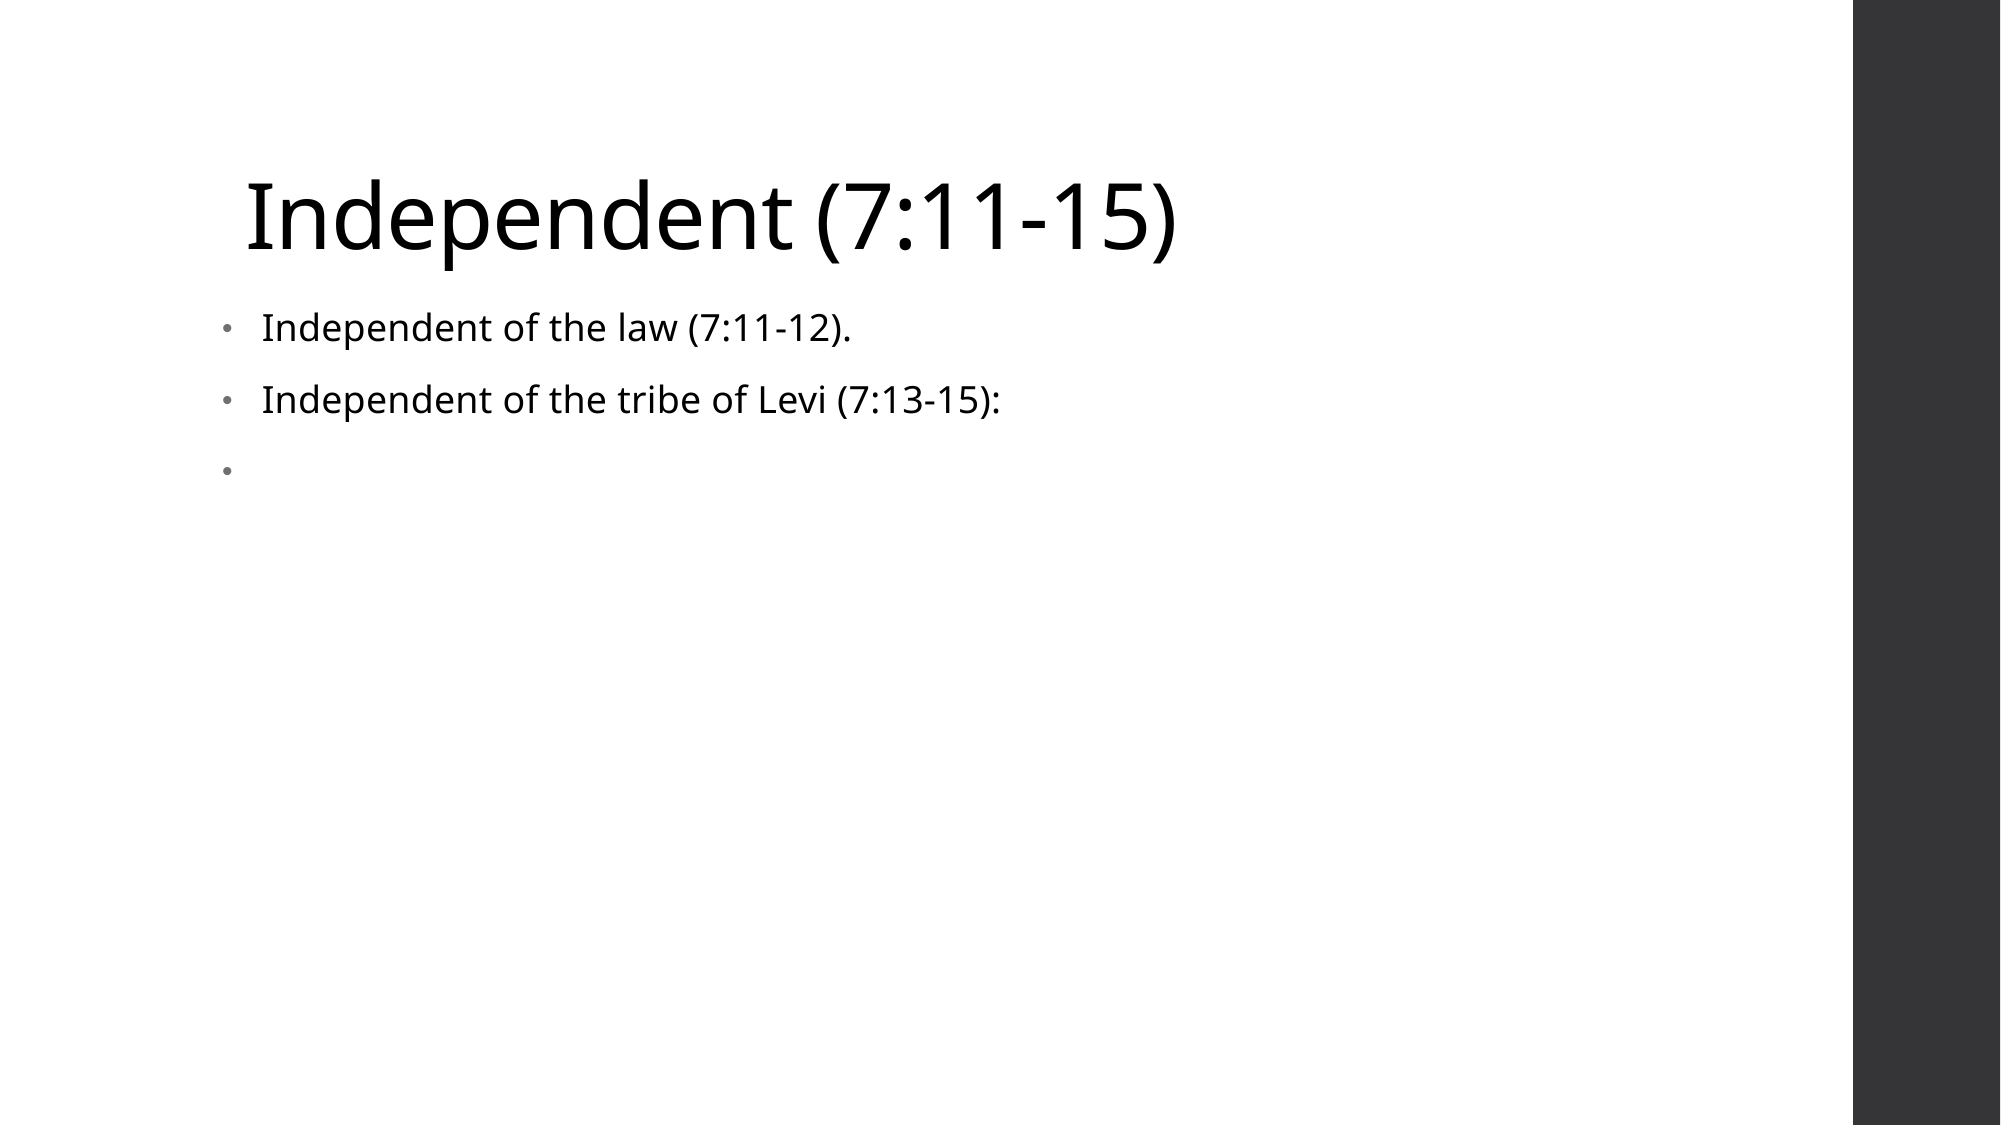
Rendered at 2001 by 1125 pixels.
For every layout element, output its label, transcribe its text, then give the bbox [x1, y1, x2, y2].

list Independent of the law (7:11-12). Independent of the tribe of Levi (7:13-15): [206, 299, 1617, 1014]
title Independent (7:11-15) [206, 60, 1797, 278]
